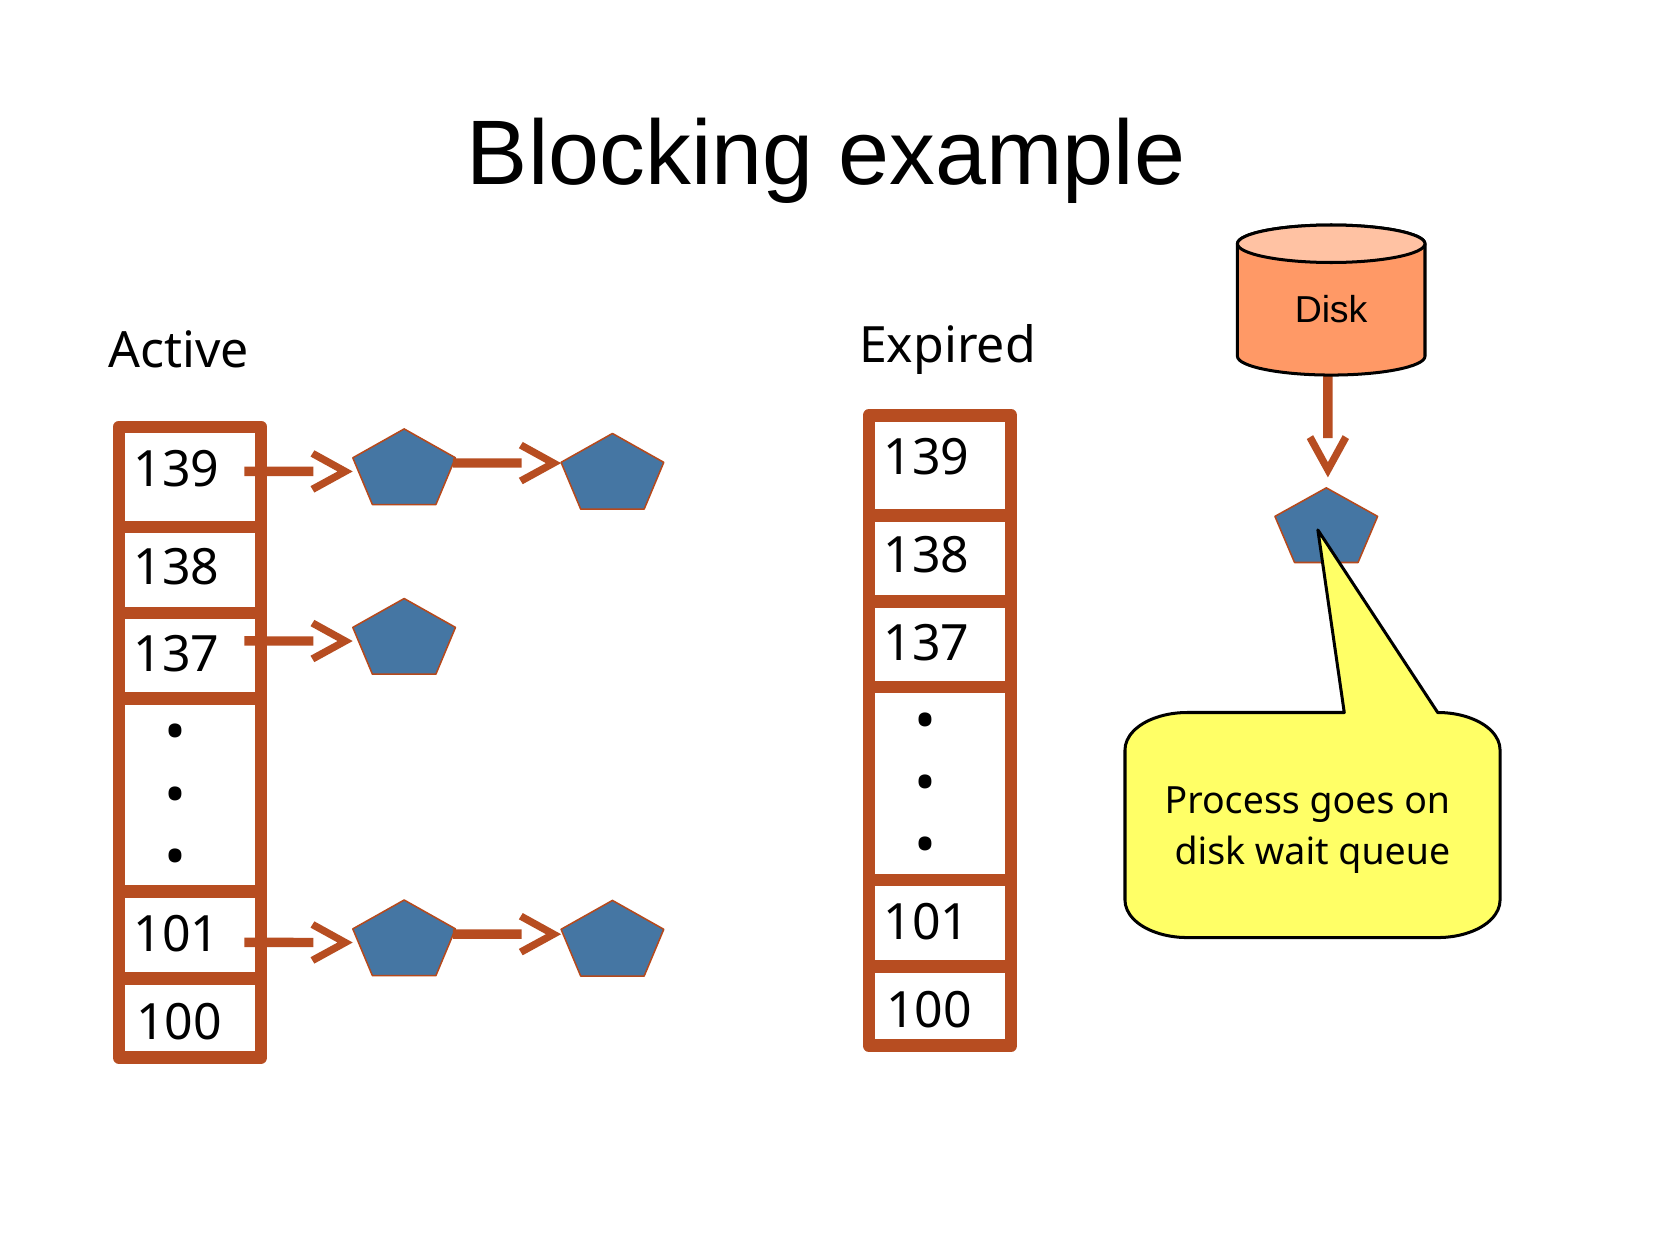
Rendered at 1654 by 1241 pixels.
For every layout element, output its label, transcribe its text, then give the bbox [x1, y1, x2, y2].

text_box 139 [118, 428, 245, 504]
text_box [352, 598, 456, 675]
text_box [1274, 487, 1378, 563]
text_box [561, 433, 664, 510]
text_box [352, 900, 456, 976]
text_box . . . [146, 679, 273, 882]
text_box [561, 900, 664, 977]
text_box 100 [121, 985, 248, 1057]
text_box Active [93, 310, 294, 386]
text_box 138 [118, 526, 245, 602]
text_box 137 [868, 602, 995, 678]
text_box 137 [118, 614, 245, 690]
text_box Expired [844, 304, 1088, 380]
text_box . . . [896, 667, 1023, 870]
title Blocking example [82, 49, 1571, 257]
text_box 100 [871, 973, 998, 1045]
text_box 101 [118, 894, 245, 970]
text_box [352, 428, 456, 505]
text_box 138 [868, 515, 995, 591]
text_box Disk [1237, 244, 1426, 376]
text_box 101 [868, 882, 995, 958]
text_box 139 [868, 417, 995, 493]
text_box Process goes on disk wait queue [1125, 529, 1501, 938]
